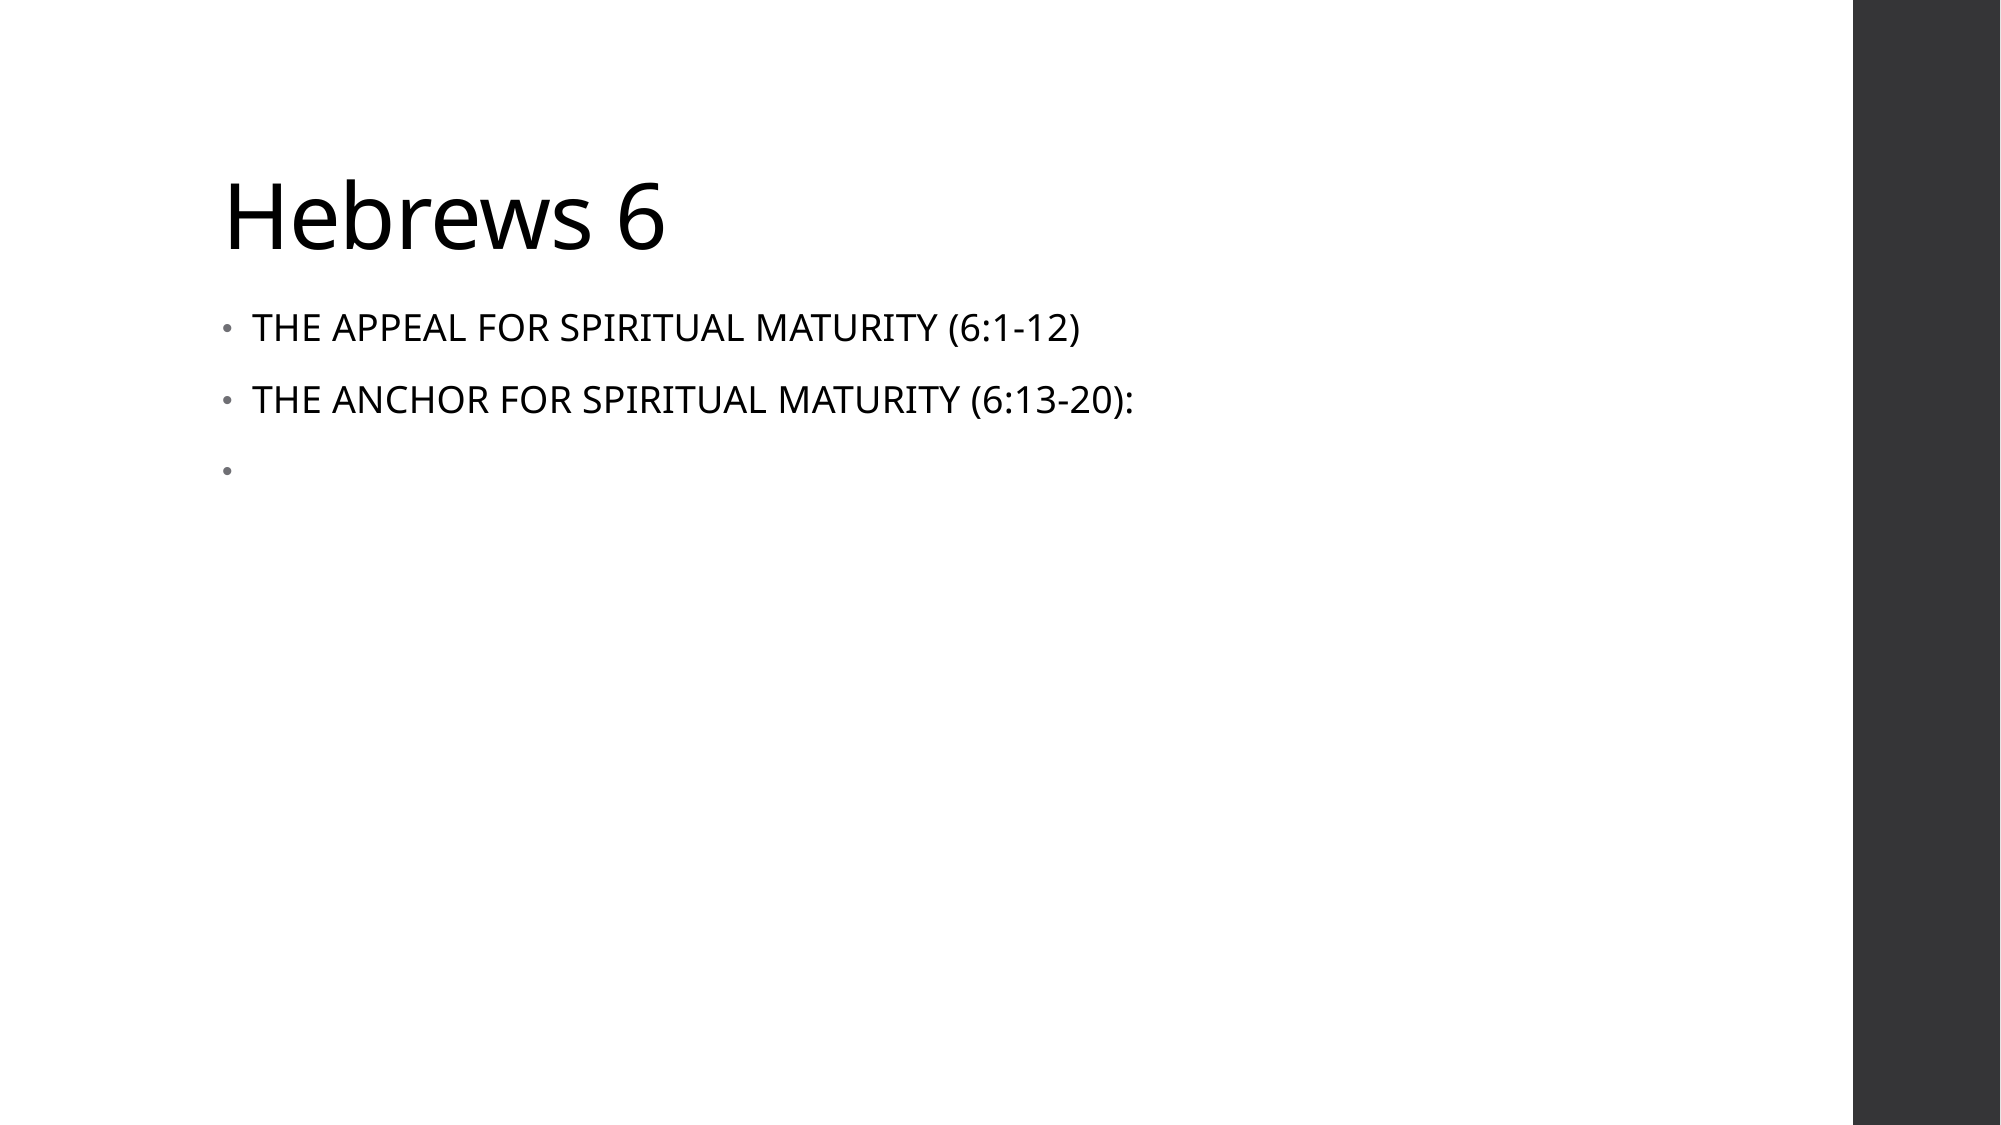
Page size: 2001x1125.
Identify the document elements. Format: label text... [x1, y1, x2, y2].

title Hebrews 6 [206, 60, 1797, 278]
list THE APPEAL FOR SPIRITUAL MATURITY (6:1-12) THE ANCHOR FOR SPIRITUAL MATURITY (6:13-20): [206, 299, 1617, 1014]
